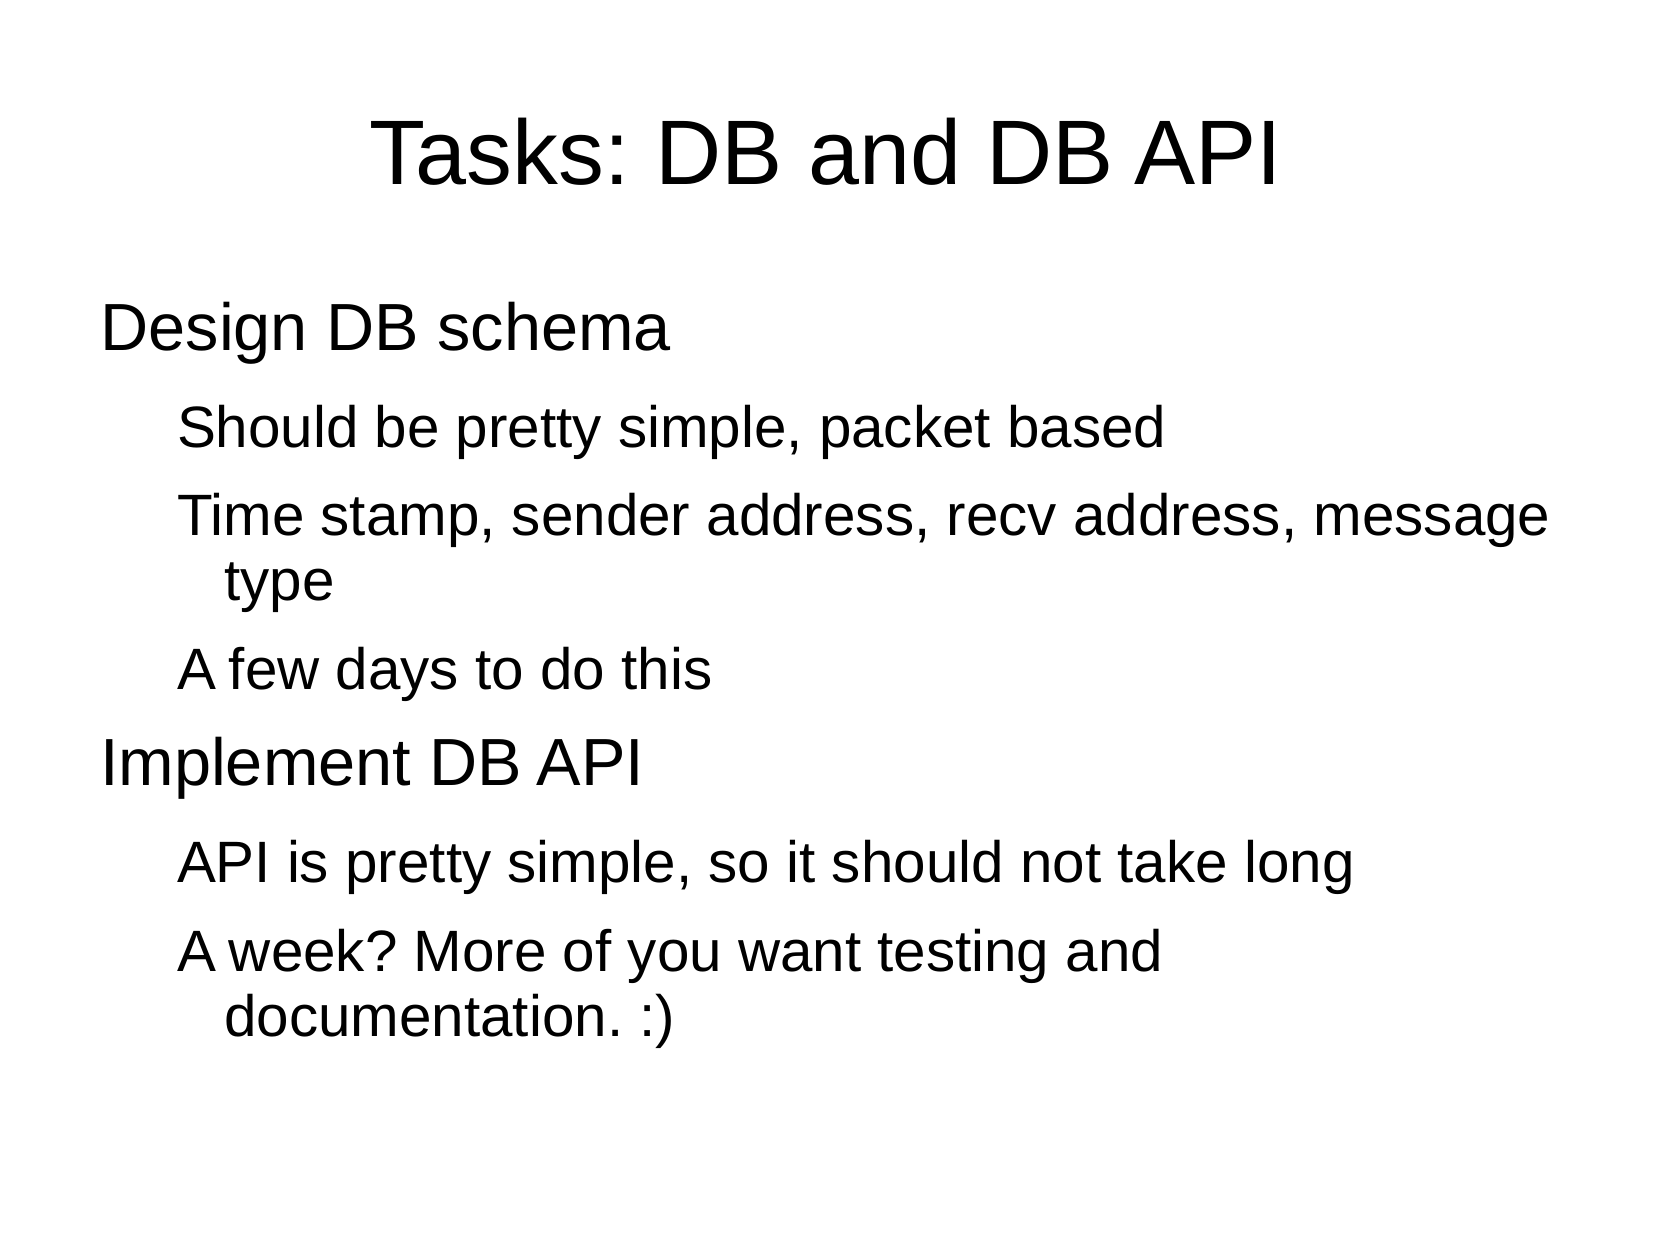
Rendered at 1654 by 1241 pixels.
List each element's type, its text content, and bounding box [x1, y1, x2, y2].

title Tasks: DB and DB API [82, 56, 1571, 250]
list Design DB schema Should be pretty simple, packet based Time stamp, sender address, recv address, message type A few days to do this Implement DB API API is pretty simple, so it should not take long A week? More of you want testing and documentation. :) [82, 290, 1571, 1094]
